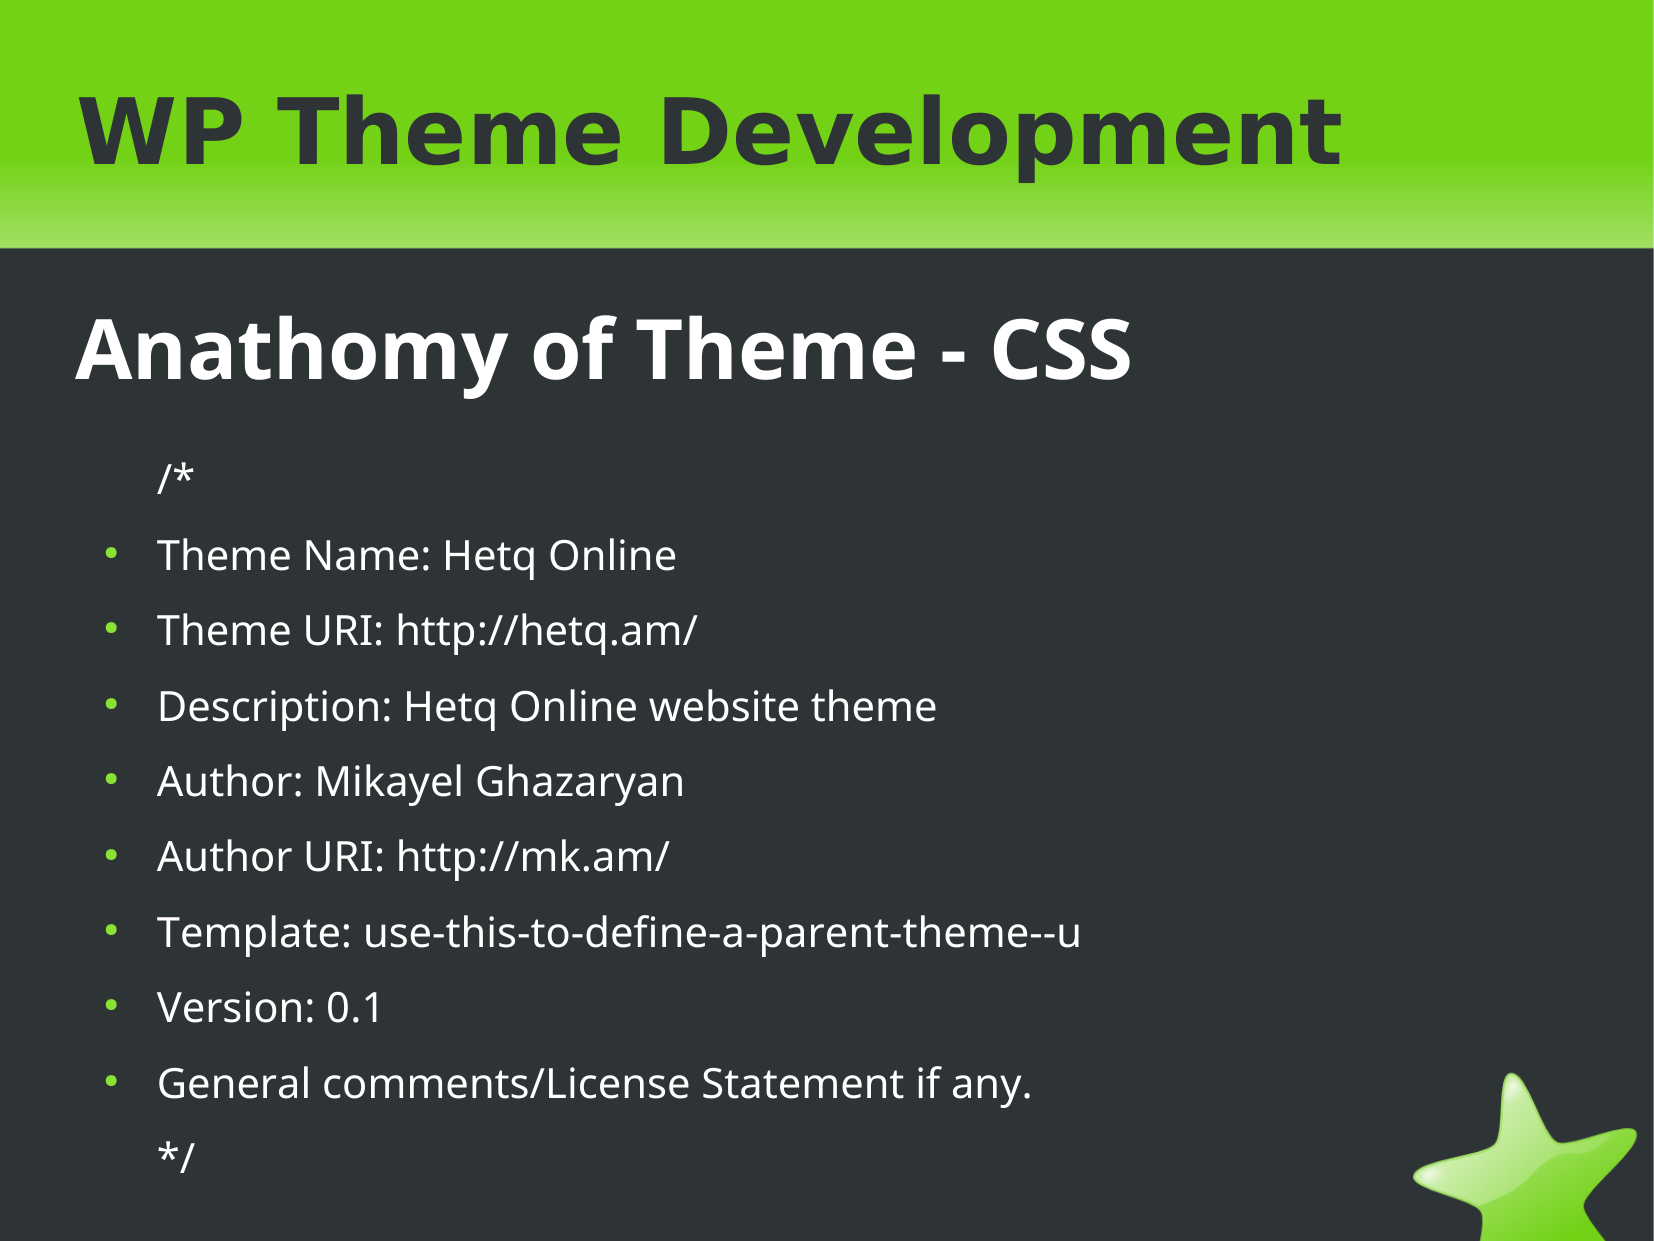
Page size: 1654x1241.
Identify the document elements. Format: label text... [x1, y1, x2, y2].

title WP Theme Development [76, 29, 1565, 237]
list /* Theme Name: Hetq Online Theme URI: http://hetq.am/ Description: Hetq Online website theme Author: Mikayel Ghazaryan Author URI: http://mk.am/ Template: use-this-to-define-a-parent-theme--u Version: 0.1 General comments/License Statement if any. */ [75, 450, 1530, 1163]
picture [0, 0, 1654, 1241]
list Anathomy of Theme - CSS [75, 290, 1572, 413]
